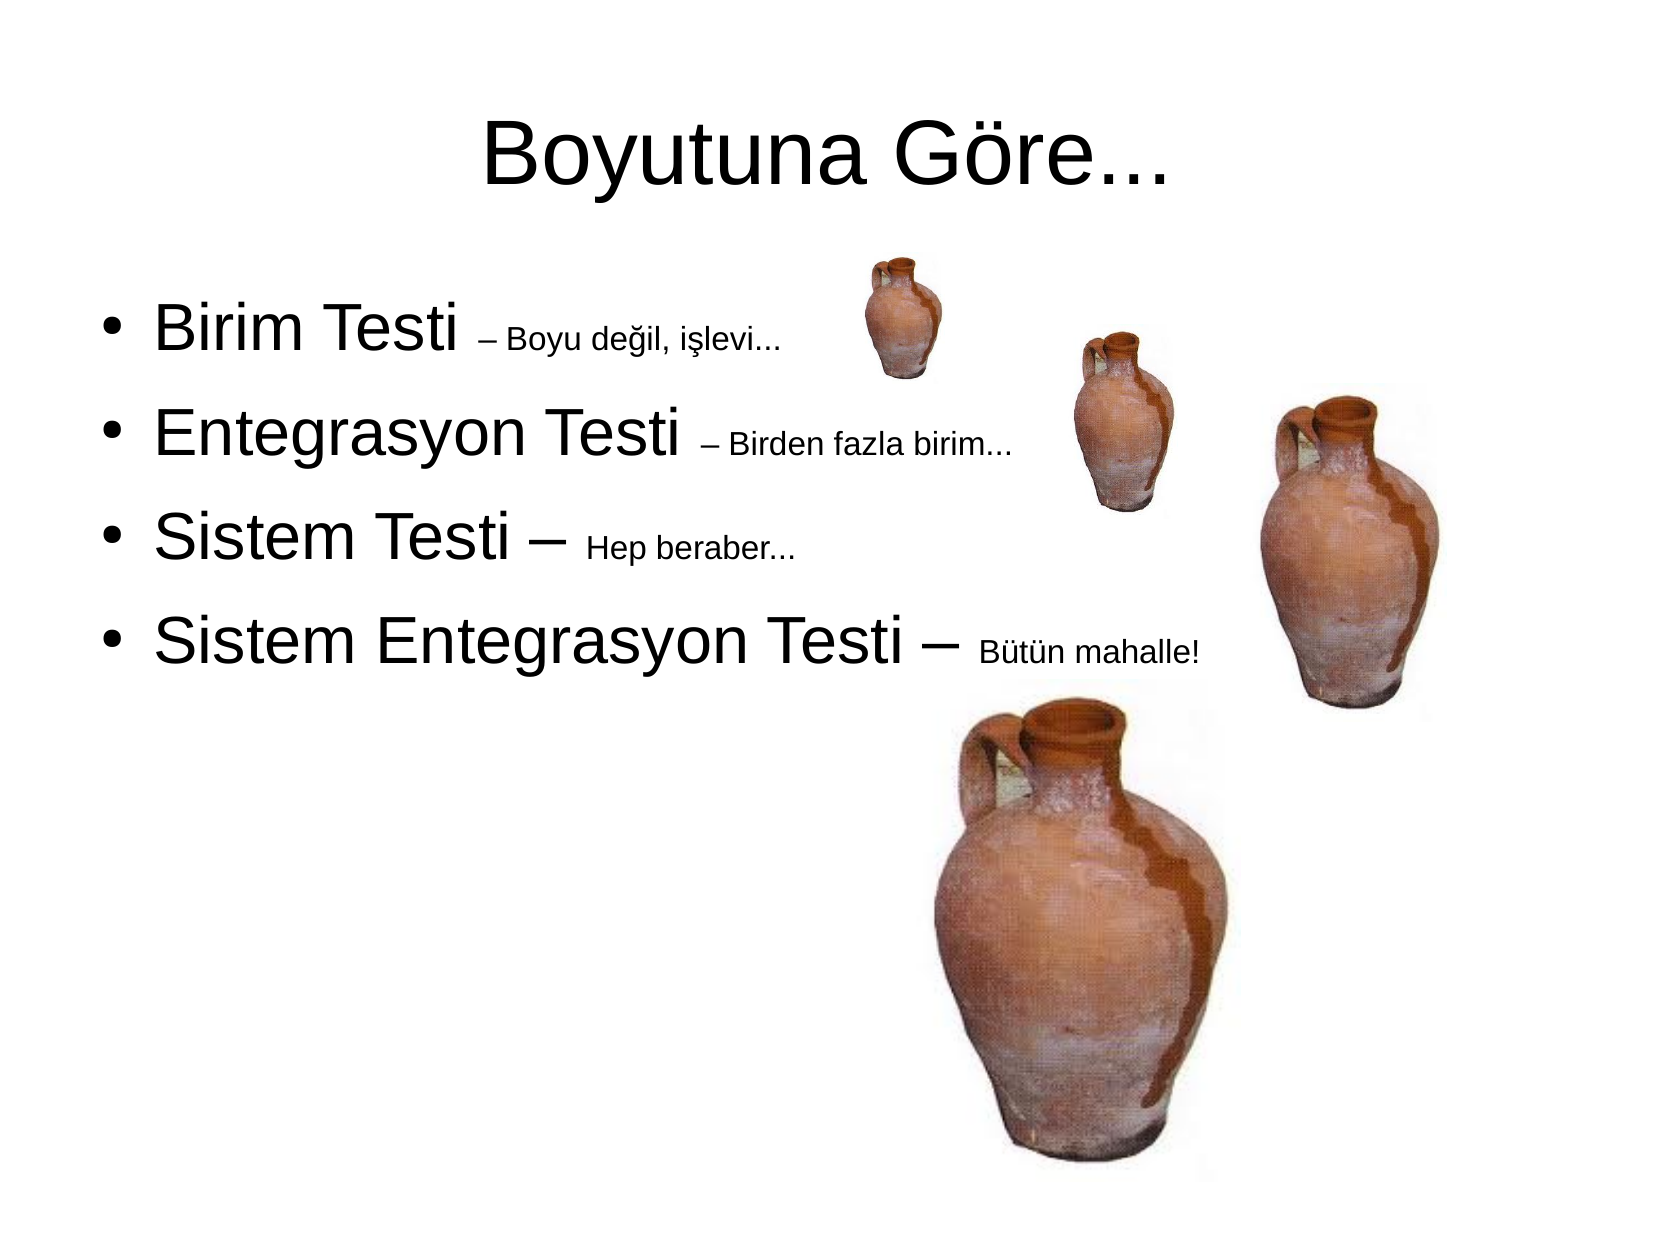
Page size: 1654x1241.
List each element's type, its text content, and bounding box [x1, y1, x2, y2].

picture [1062, 324, 1178, 519]
list Birim Testi – Boyu değil, işlevi... Entegrasyon Testi – Birden fazla birim... Sistem Testi – Hep beraber... Sistem Entegrasyon Testi – Bütün mahalle! [82, 290, 1571, 1109]
picture [856, 252, 945, 384]
title Boyutuna Göre... [82, 49, 1571, 257]
picture [901, 383, 1447, 1182]
